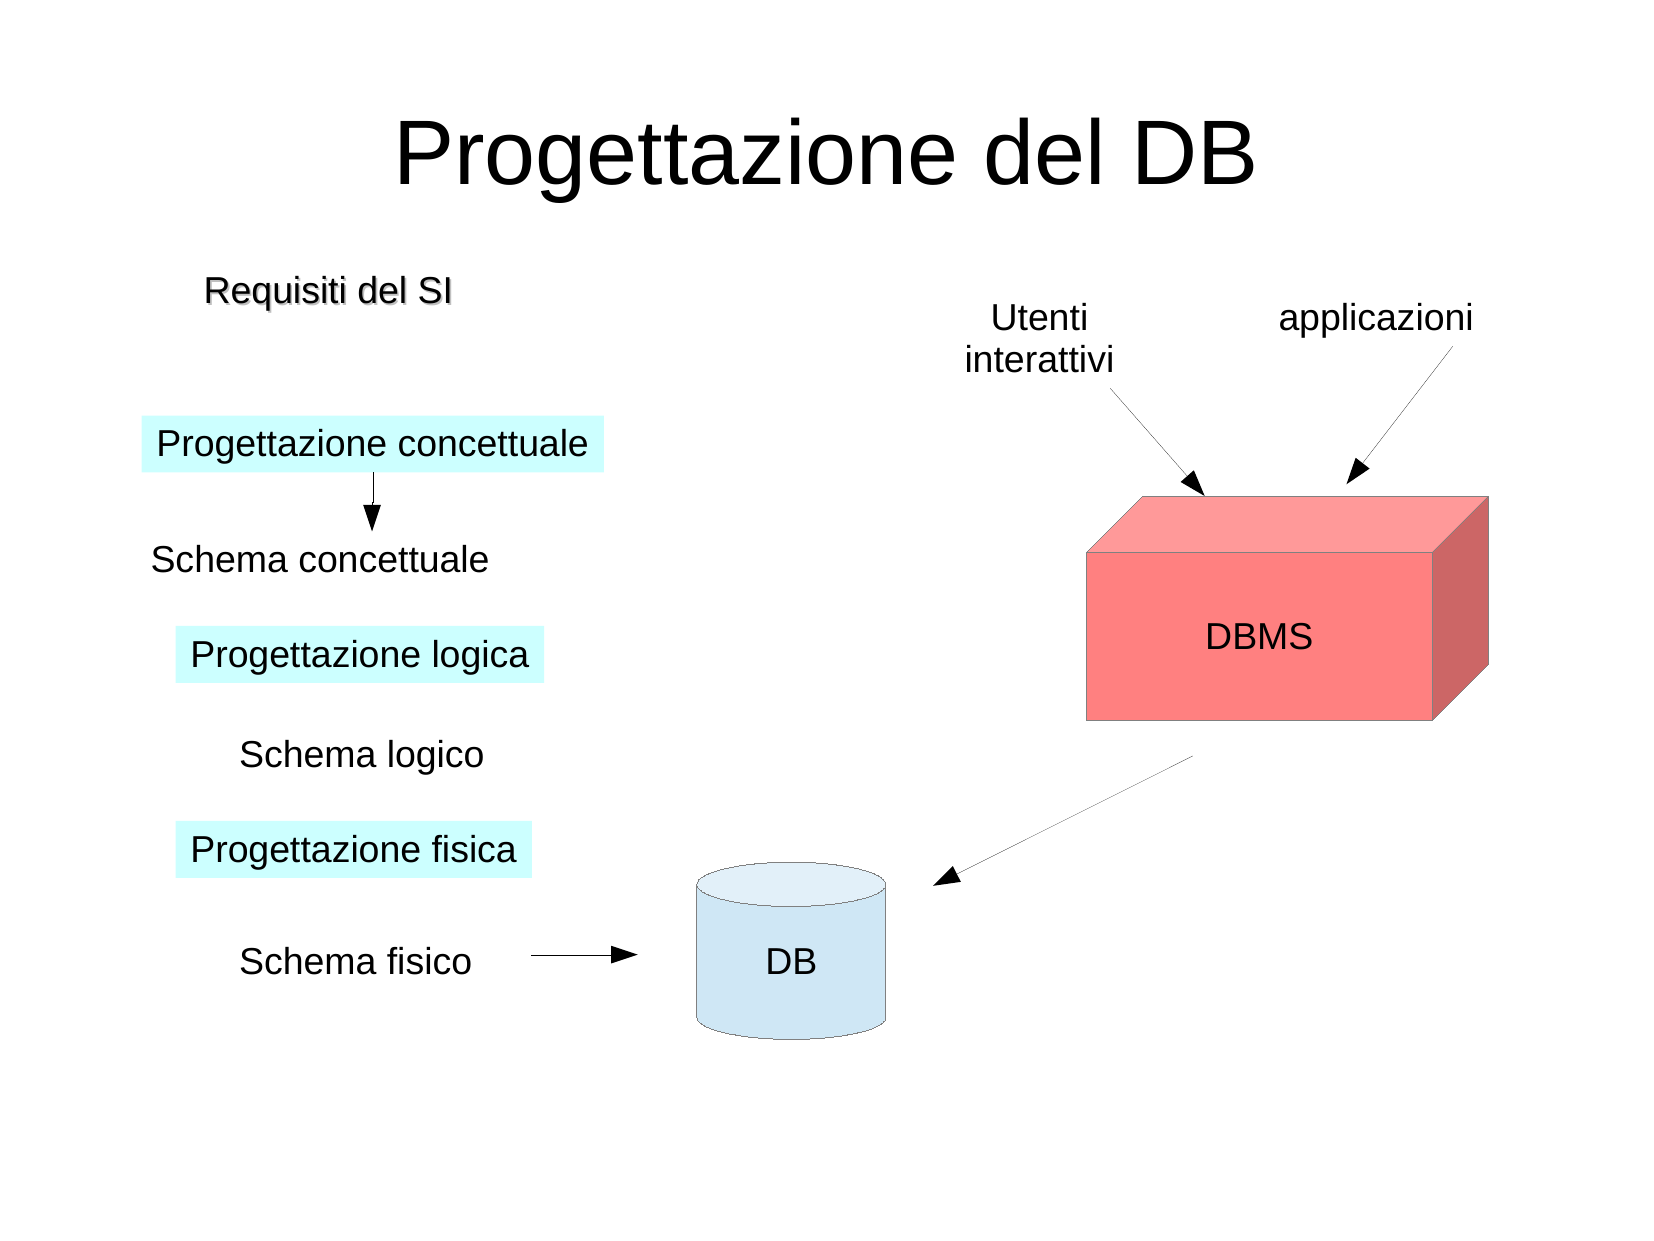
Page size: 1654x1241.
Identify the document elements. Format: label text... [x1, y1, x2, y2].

text_box Utenti interattivi [921, 289, 1158, 389]
text_box Progettazione fisica [175, 820, 532, 878]
text_box Schema concettuale [135, 531, 609, 589]
text_box Schema logico [224, 726, 697, 784]
text_box Progettazione logica [175, 625, 545, 683]
text_box Requisiti del SI [188, 262, 827, 319]
text_box applicazioni [1257, 289, 1495, 347]
title Progettazione del DB [82, 49, 1571, 257]
text_box Schema fisico [224, 933, 696, 991]
text_box DB [696, 886, 886, 1040]
text_box Progettazione concettuale [141, 415, 604, 473]
text_box DBMS [1086, 553, 1432, 721]
